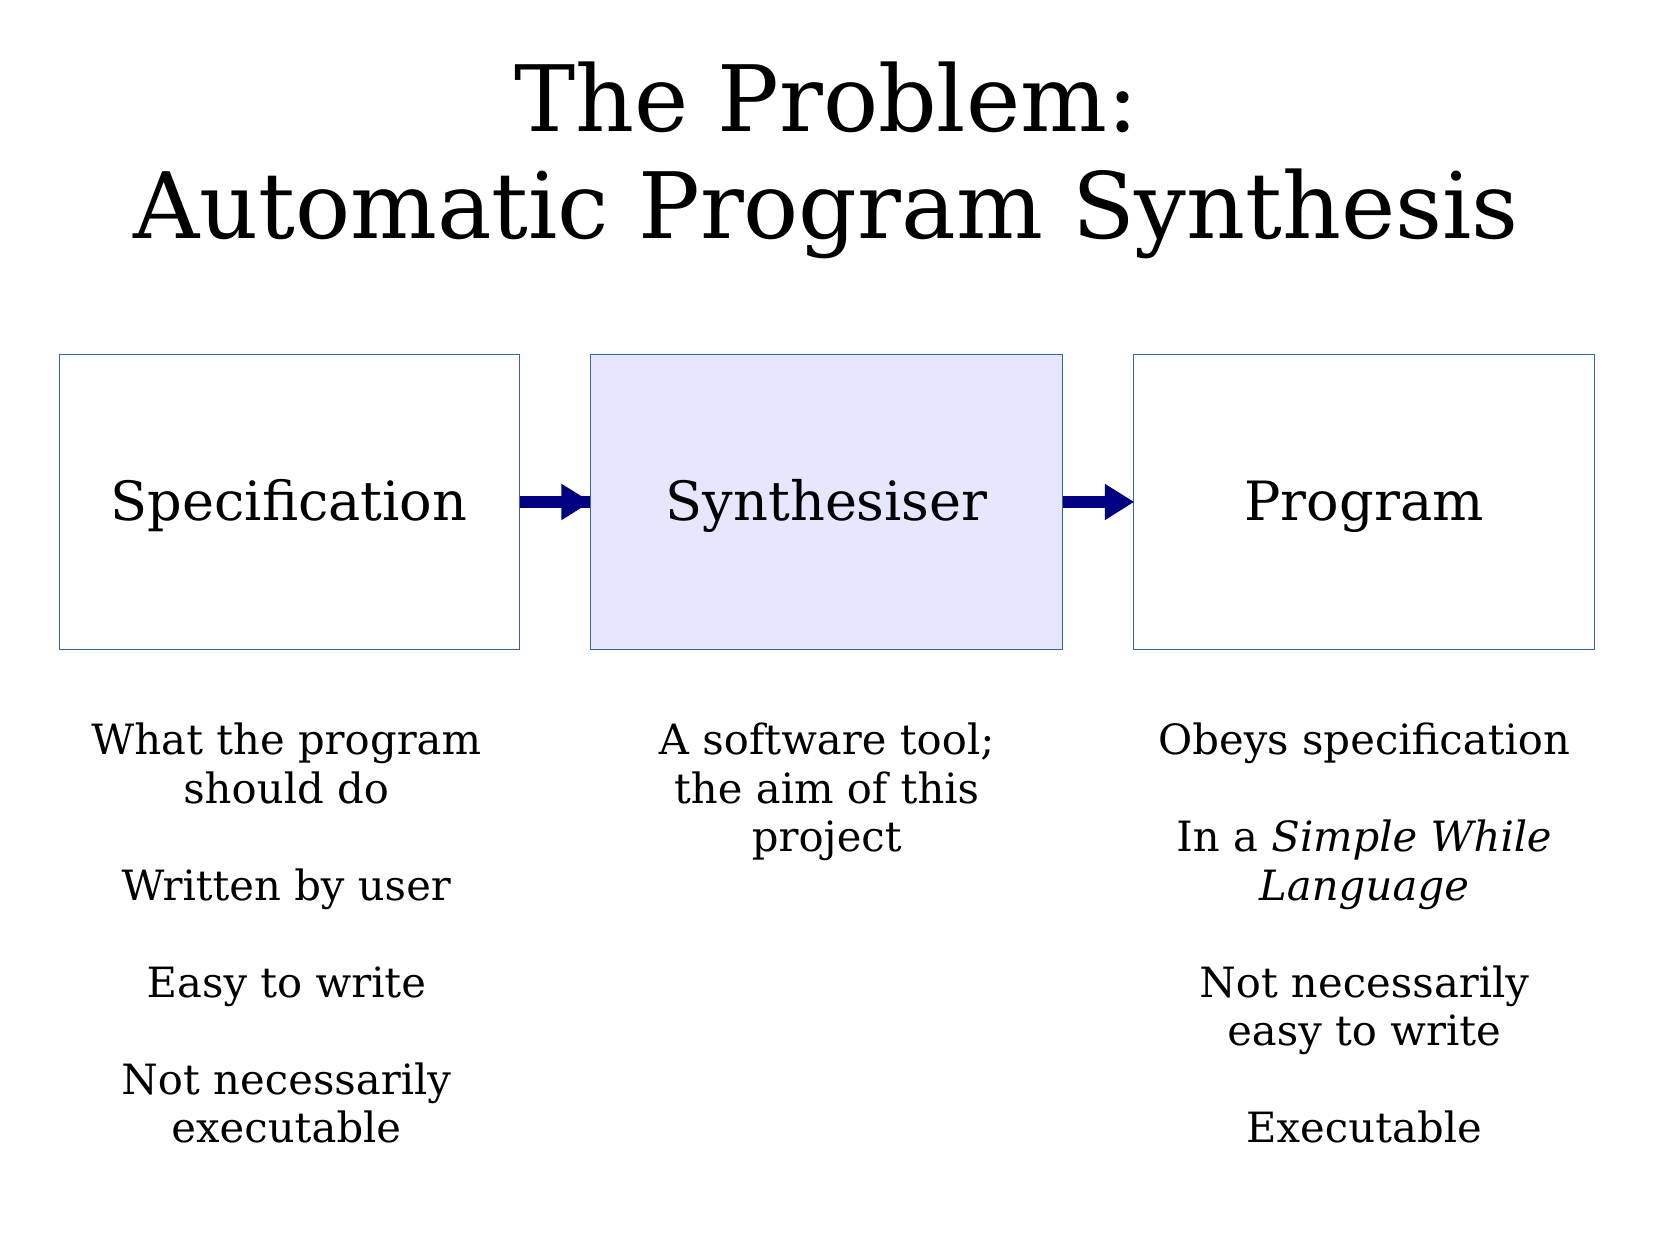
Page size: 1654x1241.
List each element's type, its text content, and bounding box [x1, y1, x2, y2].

text_box What the program should do Written by user Easy to write Not necessarily executable [53, 708, 520, 1170]
text_box Synthesiser [590, 354, 1063, 650]
text_box Program [1133, 354, 1595, 650]
title The Problem: Automatic Program Synthesis [82, 45, 1571, 261]
text_box Obeys specification In a Simple While Language Not necessarily easy to write Executable [1133, 708, 1595, 1209]
text_box A software tool; the aim of this project [590, 708, 1063, 1193]
text_box Specification [59, 354, 520, 650]
